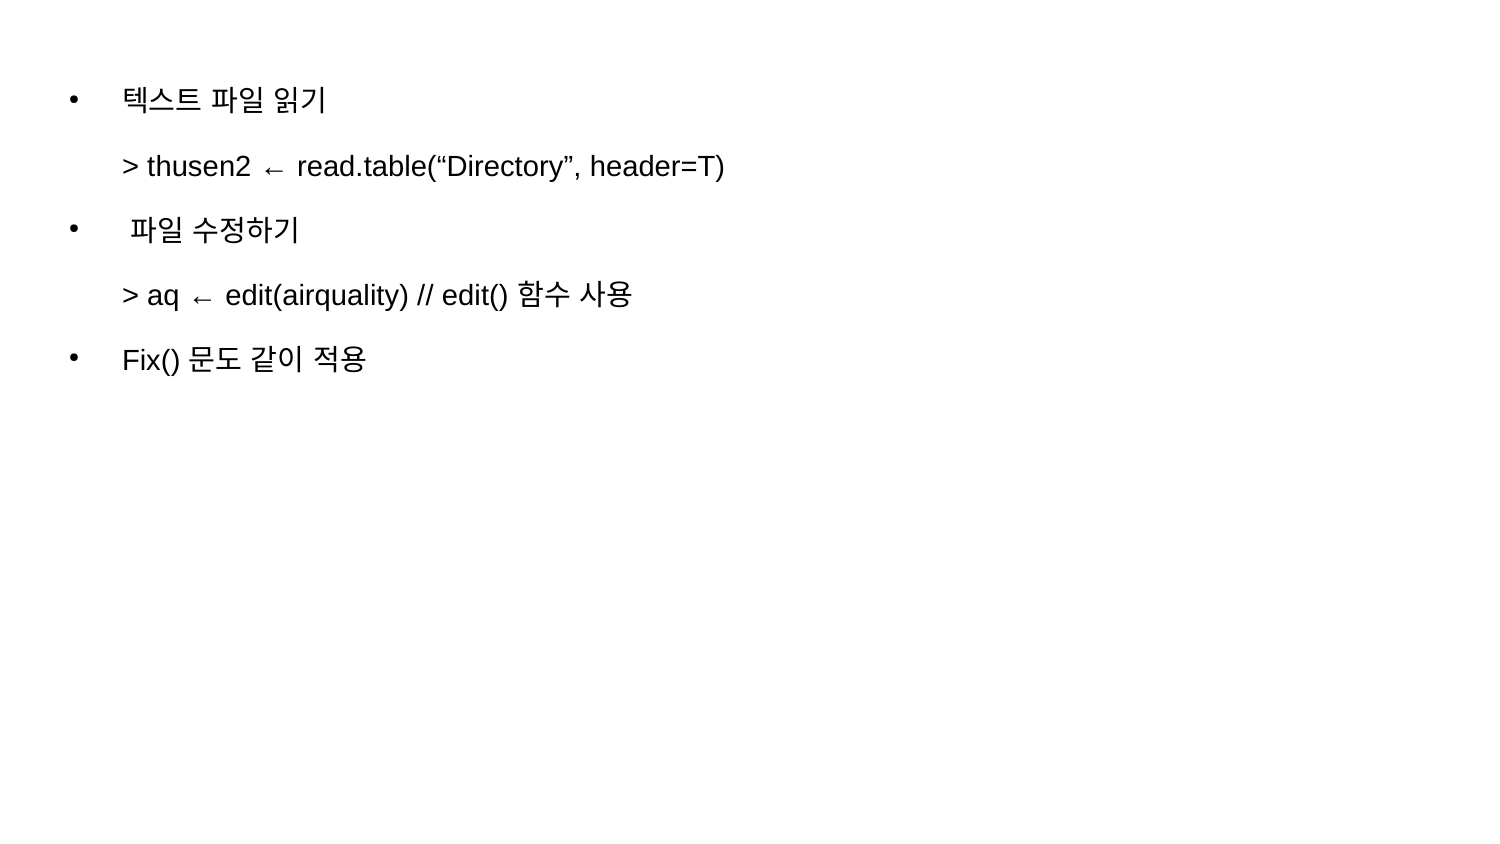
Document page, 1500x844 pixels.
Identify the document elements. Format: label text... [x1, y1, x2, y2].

list 텍스트 파일 읽기 > thusen2 ← read.table(“Directory”, header=T) 파일 수정하기 > aq ← edit(airquality) // edit() 함수 사용 Fix() 문도 같이 적용 [51, 82, 1449, 750]
